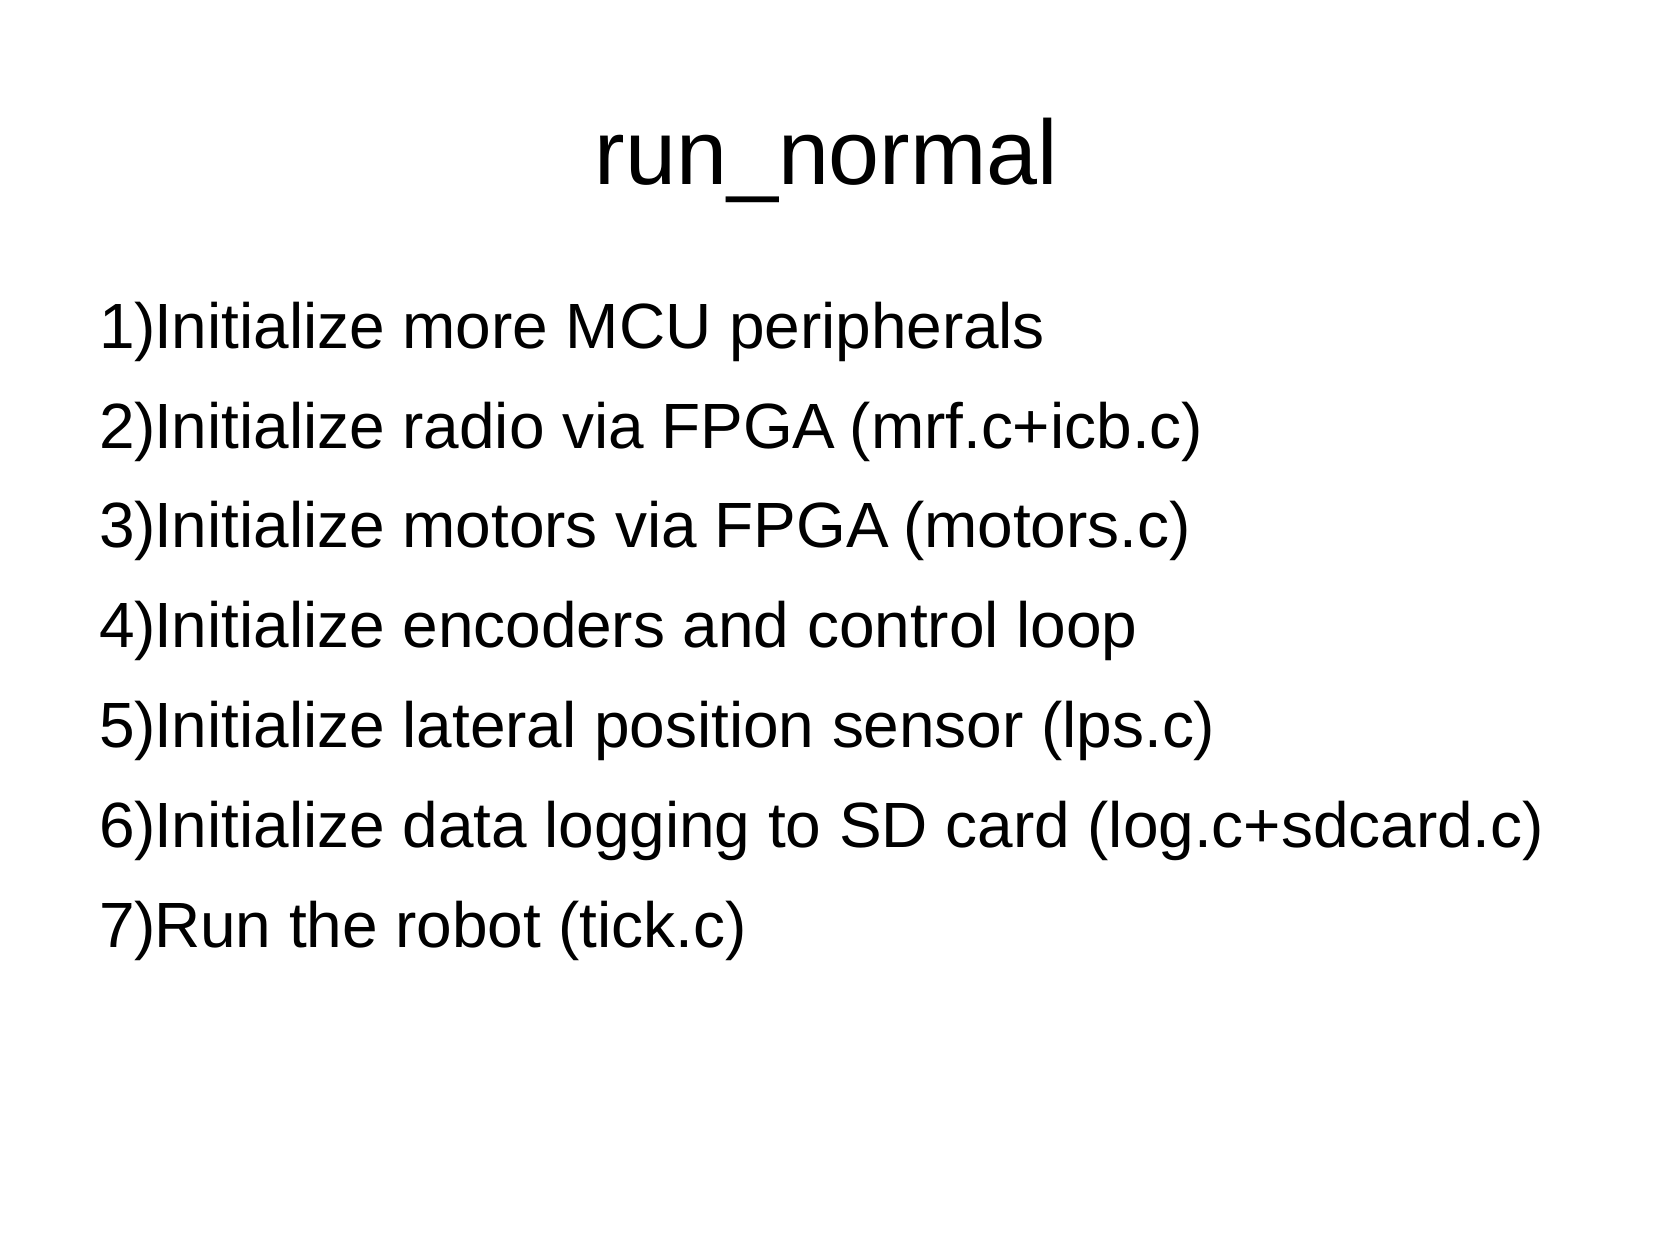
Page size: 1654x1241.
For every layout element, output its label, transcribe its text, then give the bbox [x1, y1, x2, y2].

title run_normal [82, 49, 1571, 257]
list Initialize more MCU peripherals Initialize radio via FPGA (mrf.c+icb.c) Initialize motors via FPGA (motors.c) Initialize encoders and control loop Initialize lateral position sensor (lps.c) Initialize data logging to SD card (log.c+sdcard.c) Run the robot (tick.c) [82, 290, 1571, 1010]
